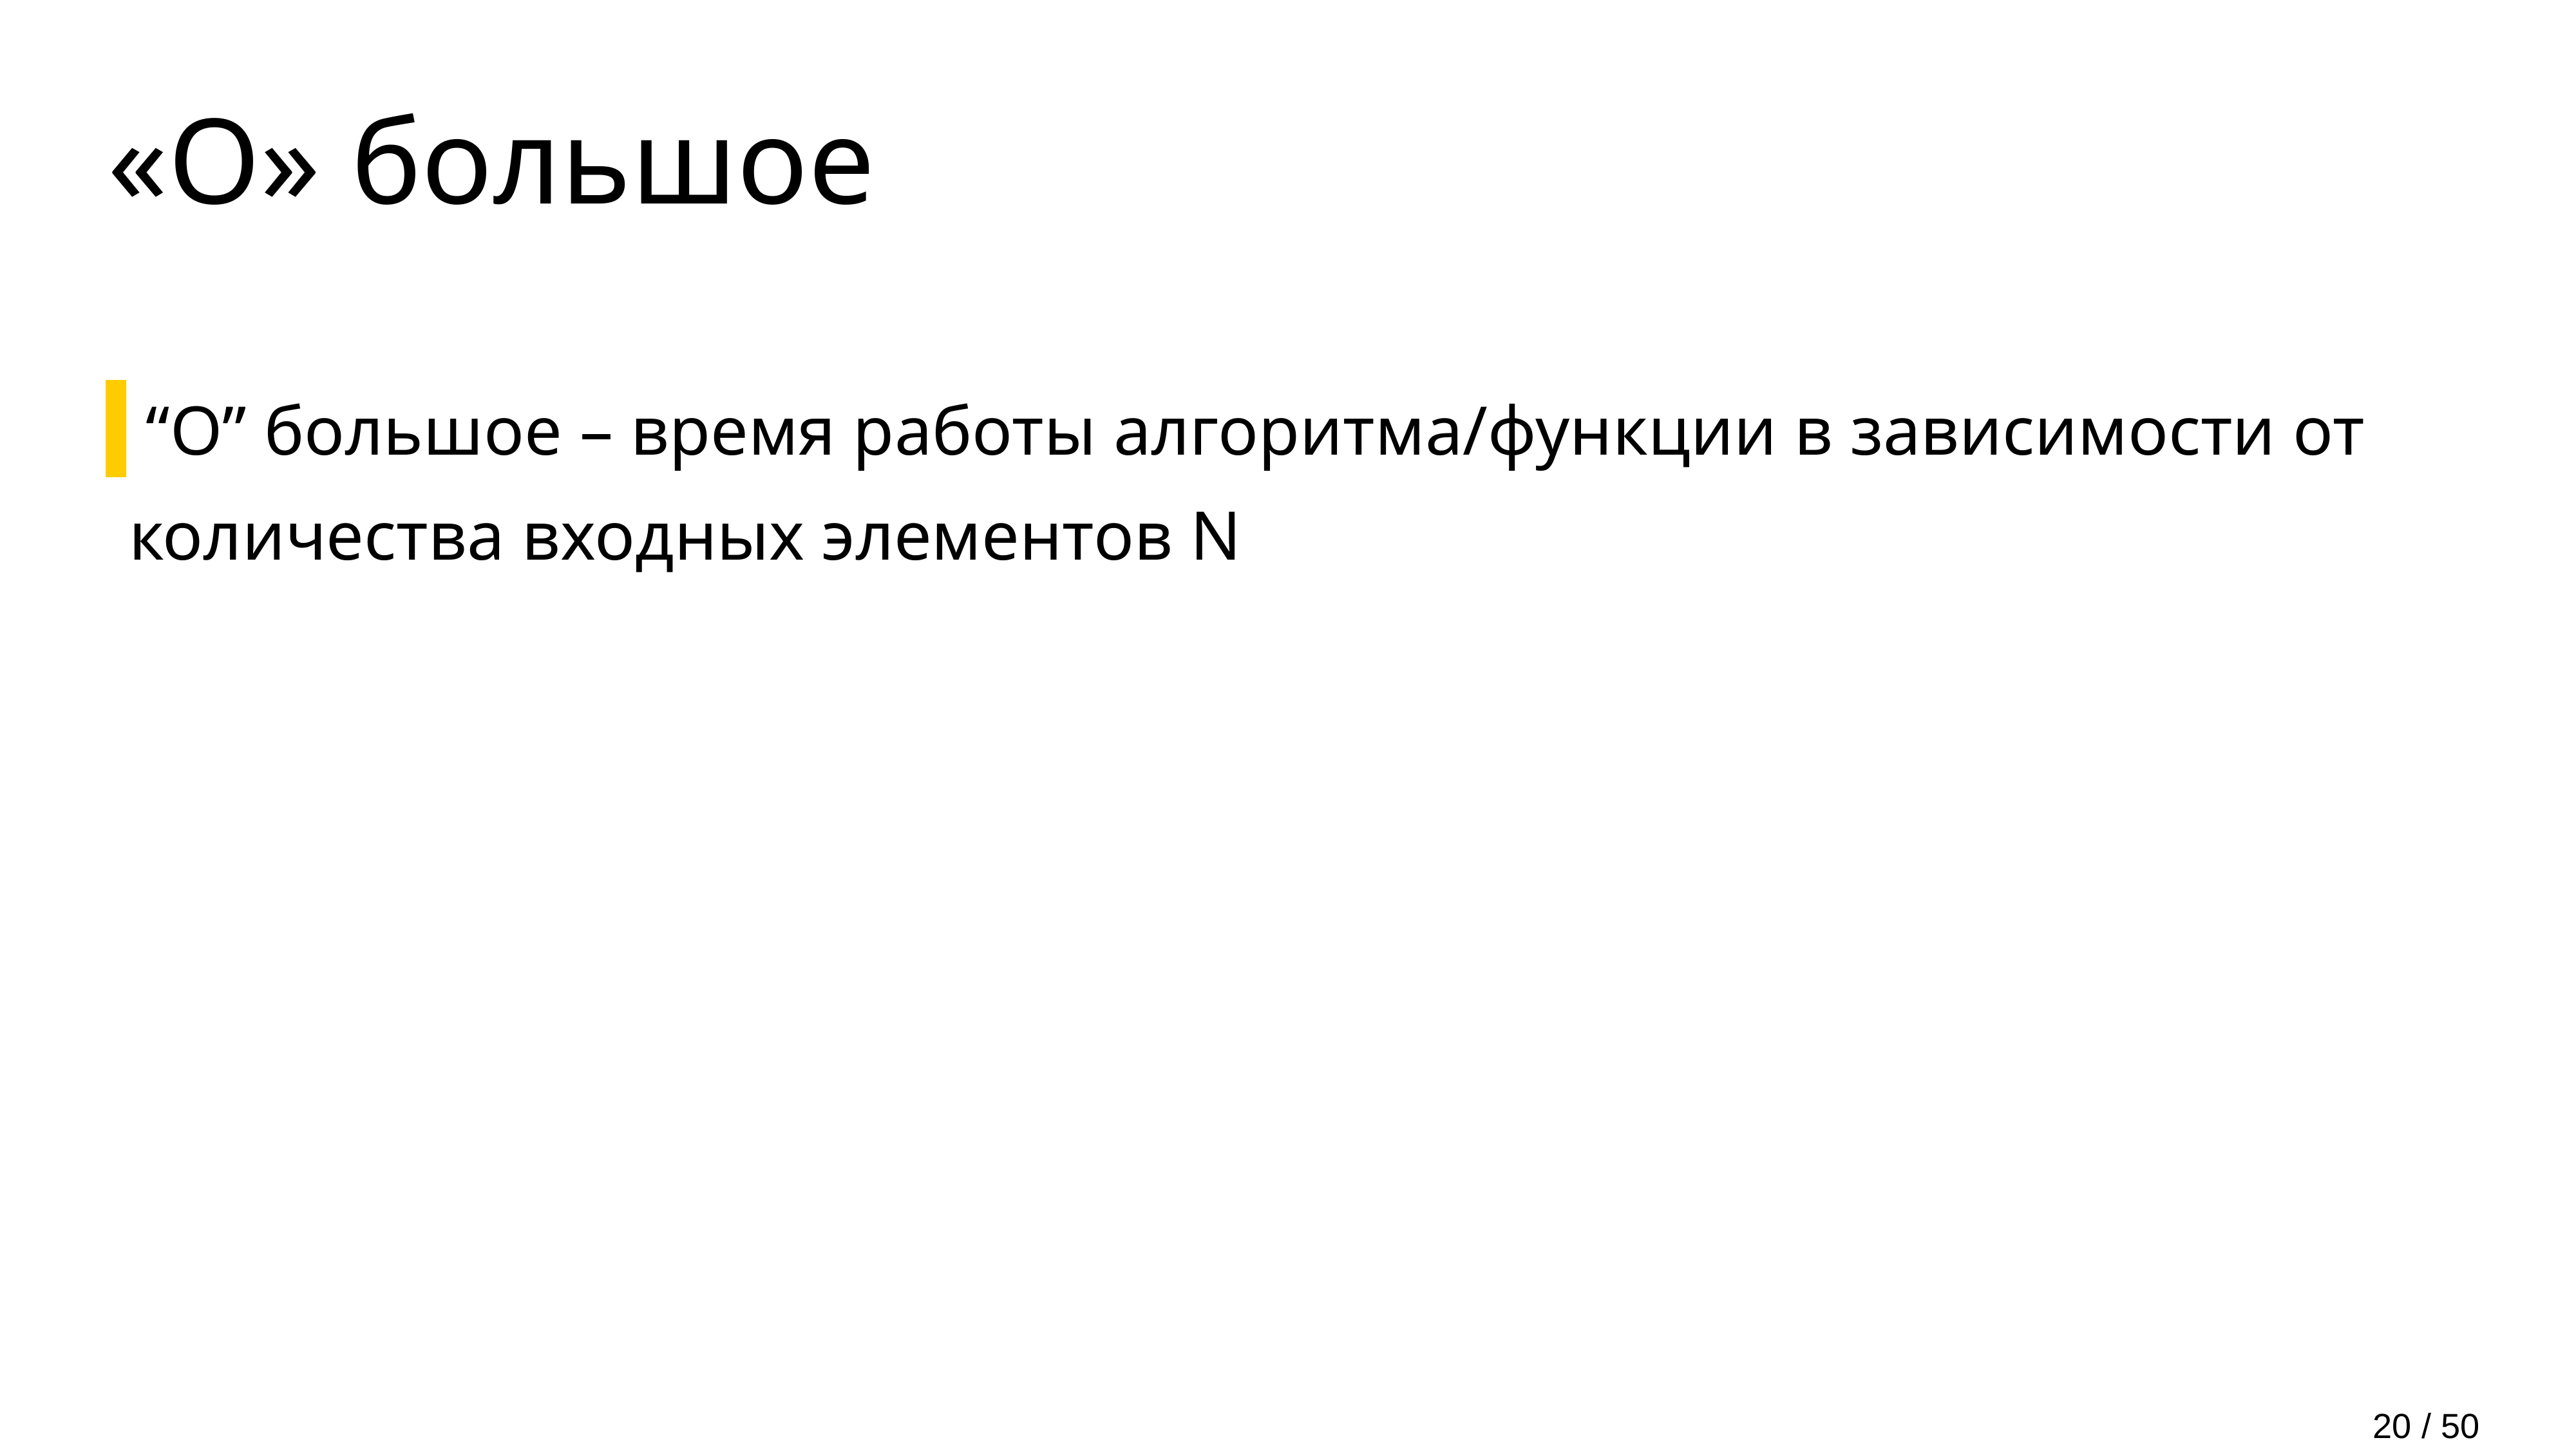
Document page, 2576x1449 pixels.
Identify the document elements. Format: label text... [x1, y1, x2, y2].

title «О» большое [108, 80, 2468, 242]
text_box “О” большое – время работы алгоритма/функции в зависимости от количества входных элементов N [96, 364, 2512, 1419]
text_box <number> / 50 [2363, 1402, 2576, 1449]
